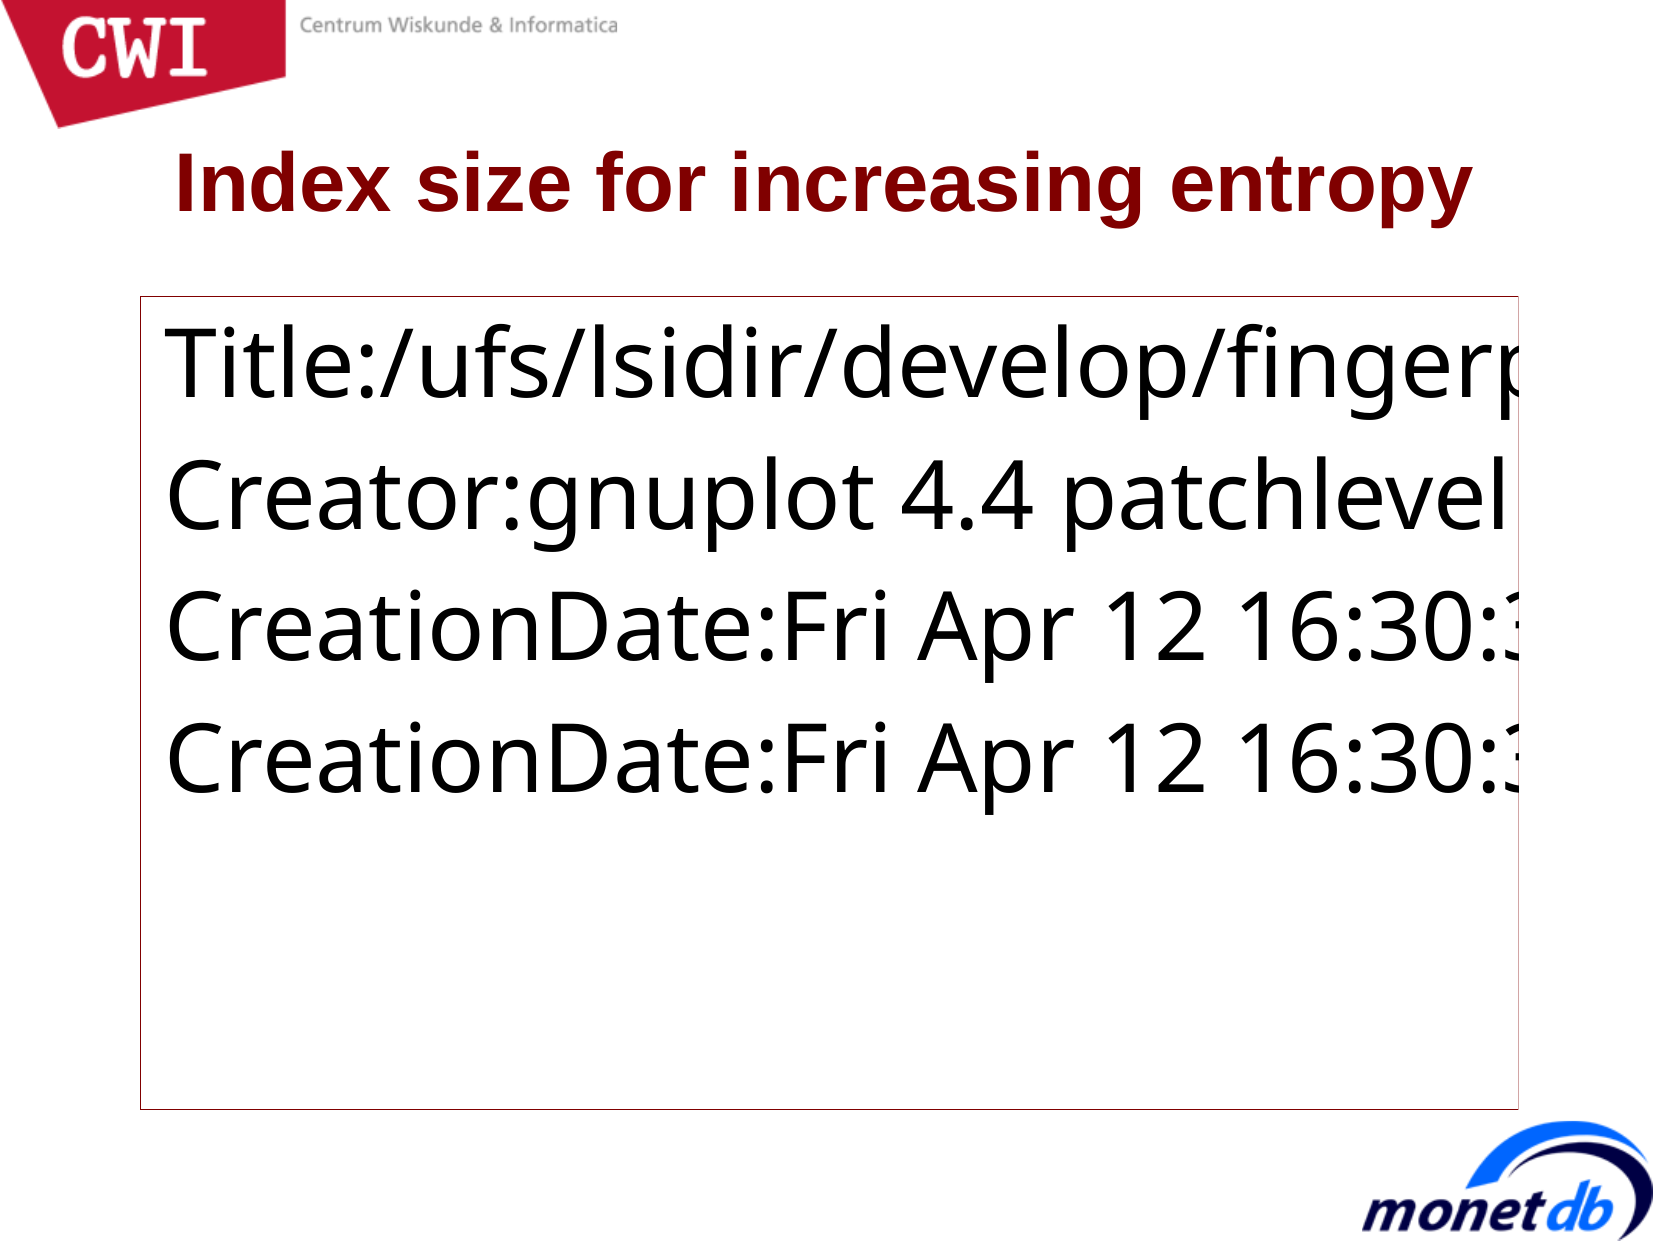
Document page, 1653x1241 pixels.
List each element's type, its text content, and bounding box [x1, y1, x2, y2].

picture [0, 0, 691, 129]
title Index size for increasing entropy [37, 78, 1613, 287]
picture [134, 290, 1519, 1110]
picture [1362, 1118, 1653, 1241]
